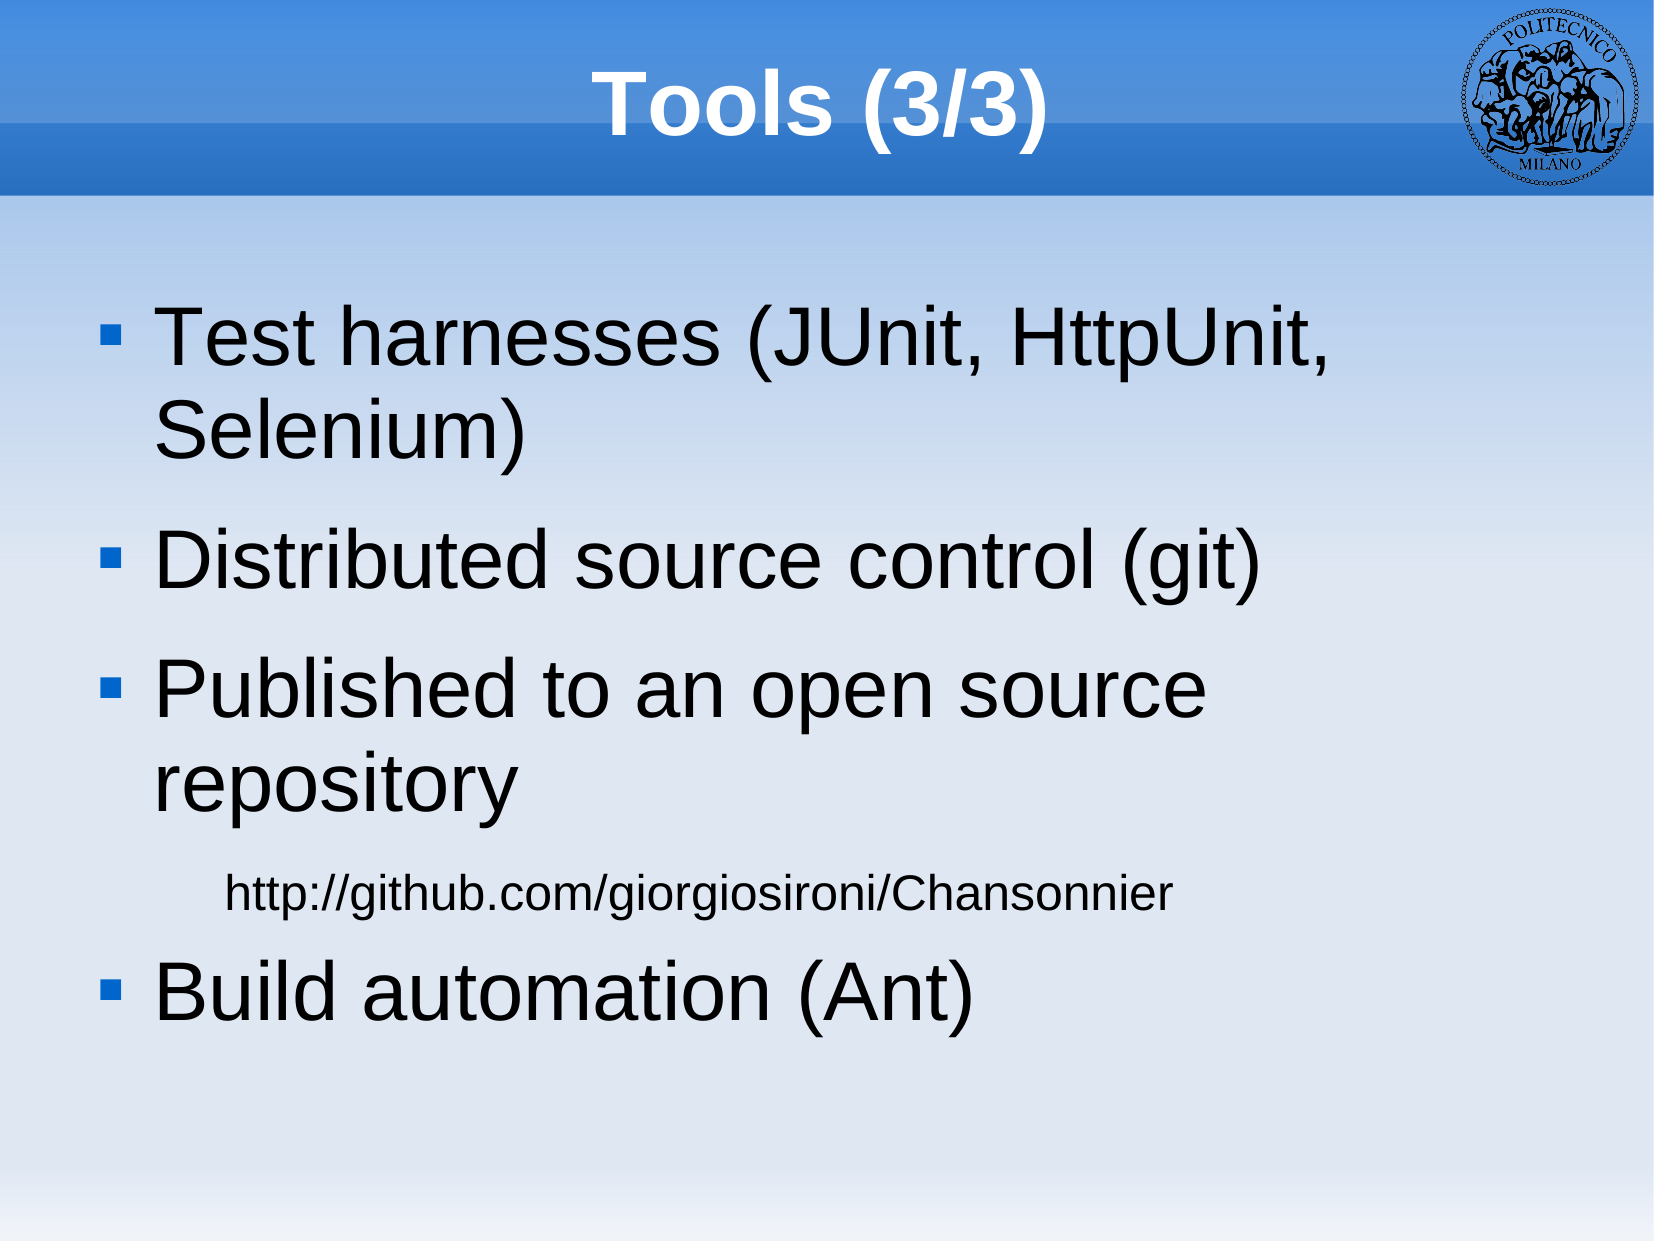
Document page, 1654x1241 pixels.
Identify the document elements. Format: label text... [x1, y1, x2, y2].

title Tools (3/3) [76, 7, 1565, 200]
list Test harnesses (JUnit, HttpUnit, Selenium) Distributed source control (git) Published to an open source repository http://github.com/giorgiosironi/Chansonnier Build automation (Ant) [82, 290, 1571, 1131]
picture [0, 0, 1654, 1241]
